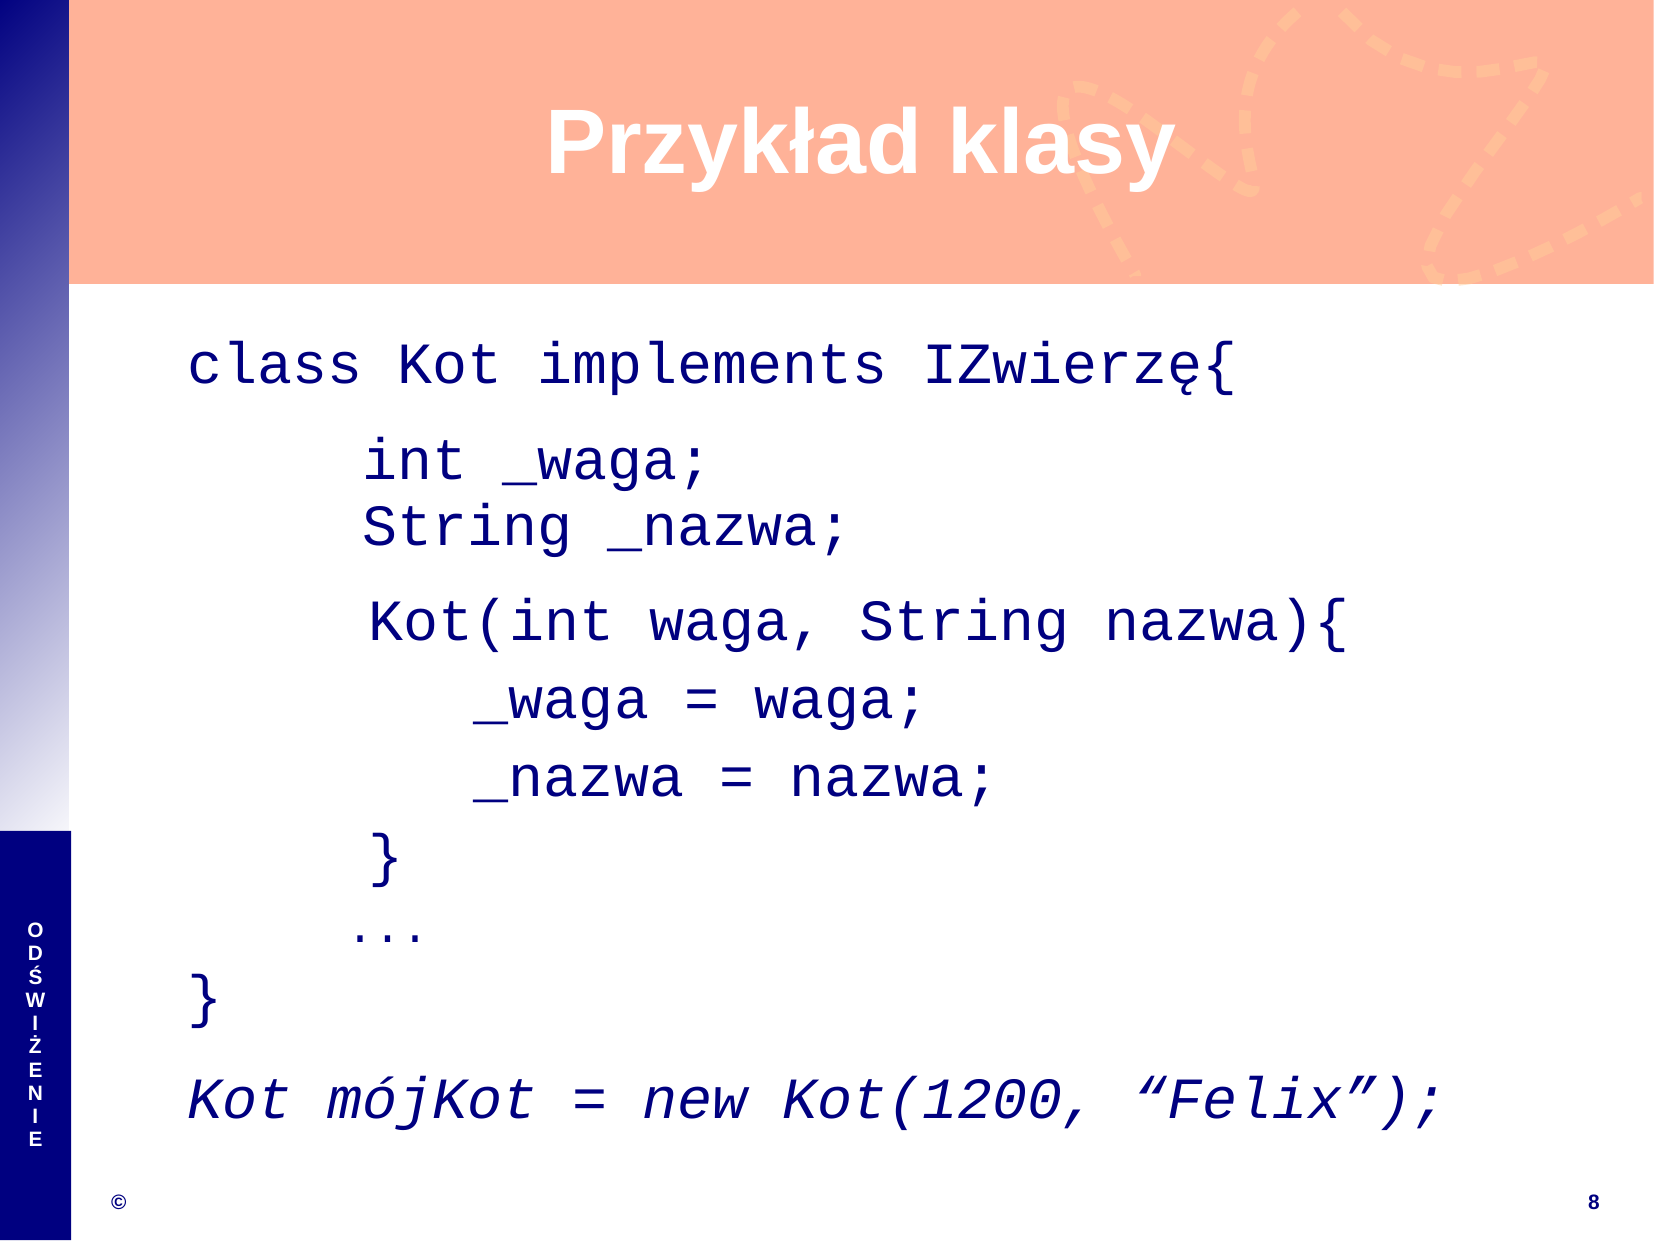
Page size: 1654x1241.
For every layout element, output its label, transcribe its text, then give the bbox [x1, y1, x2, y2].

list class Kot implements IZwierzę{ int _waga; String _nazwa; Kot(int waga, String nazwa){ _waga = waga; _nazwa = nazwa; } ... } Kot mójKot = new Kot(1200, “Felix”); [169, 335, 1554, 1105]
title Przykład klasy [69, 37, 1654, 246]
text_box O D Ś W I Ż E N I E [0, 830, 71, 1241]
